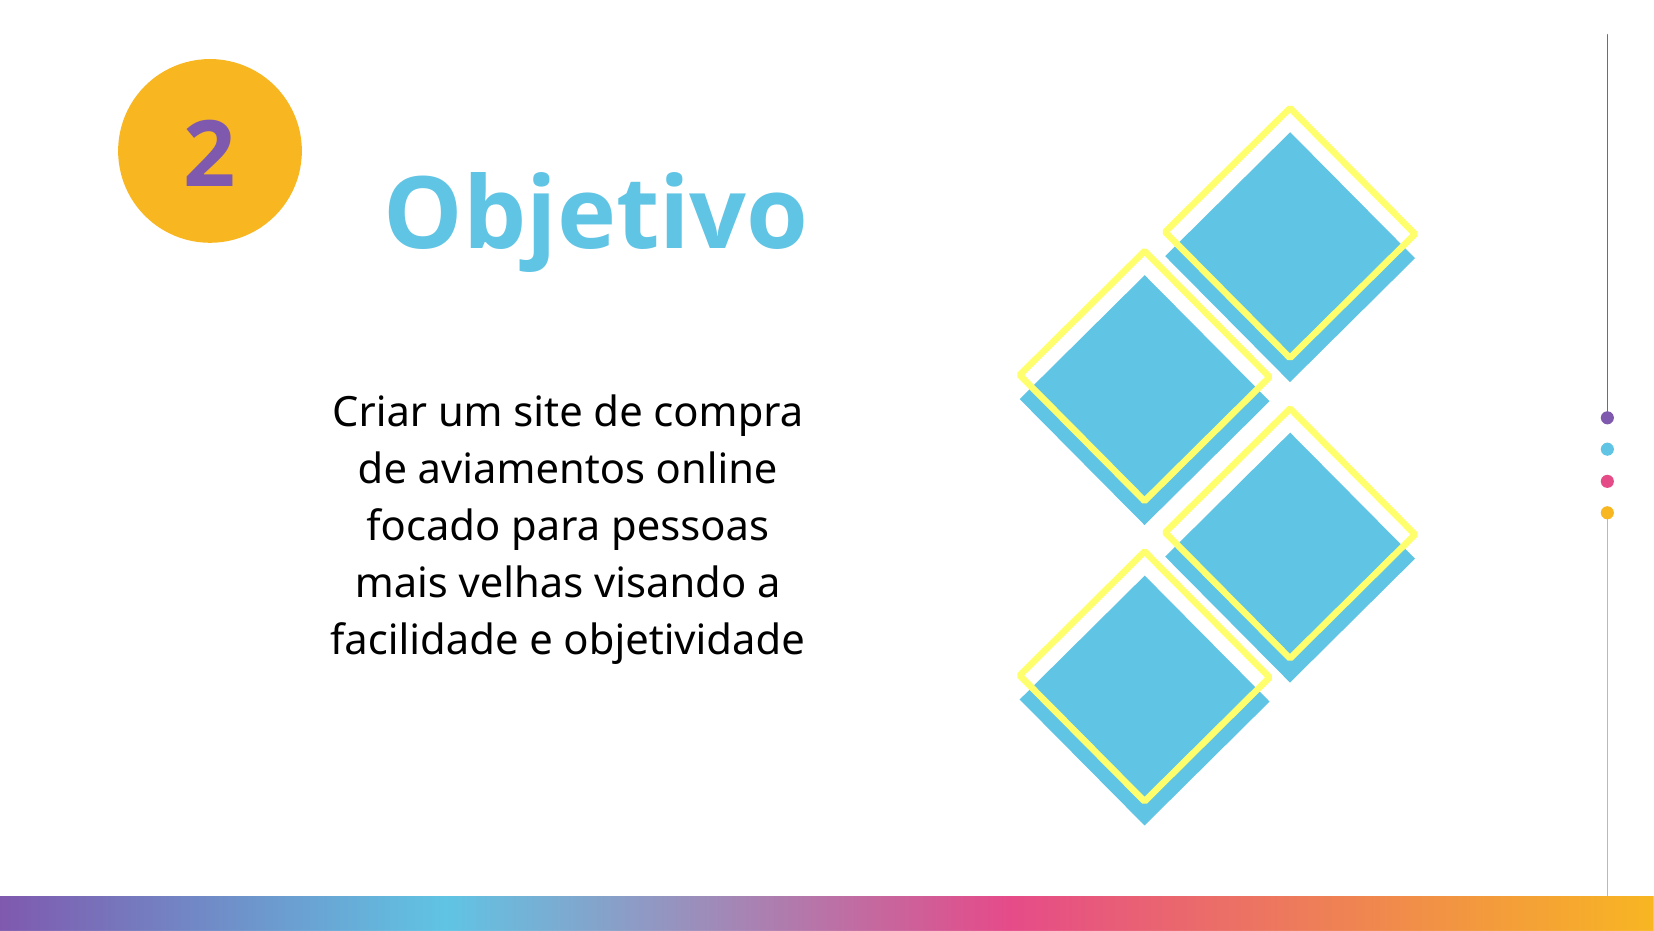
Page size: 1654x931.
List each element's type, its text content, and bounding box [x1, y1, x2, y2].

title Criar um site de compra de aviamentos online focado para pessoas mais velhas visando a facilidade e objetividade [324, 324, 811, 667]
picture [0, 896, 1654, 931]
text_box 2 [118, 59, 302, 243]
title Objetivo [383, 64, 1022, 355]
